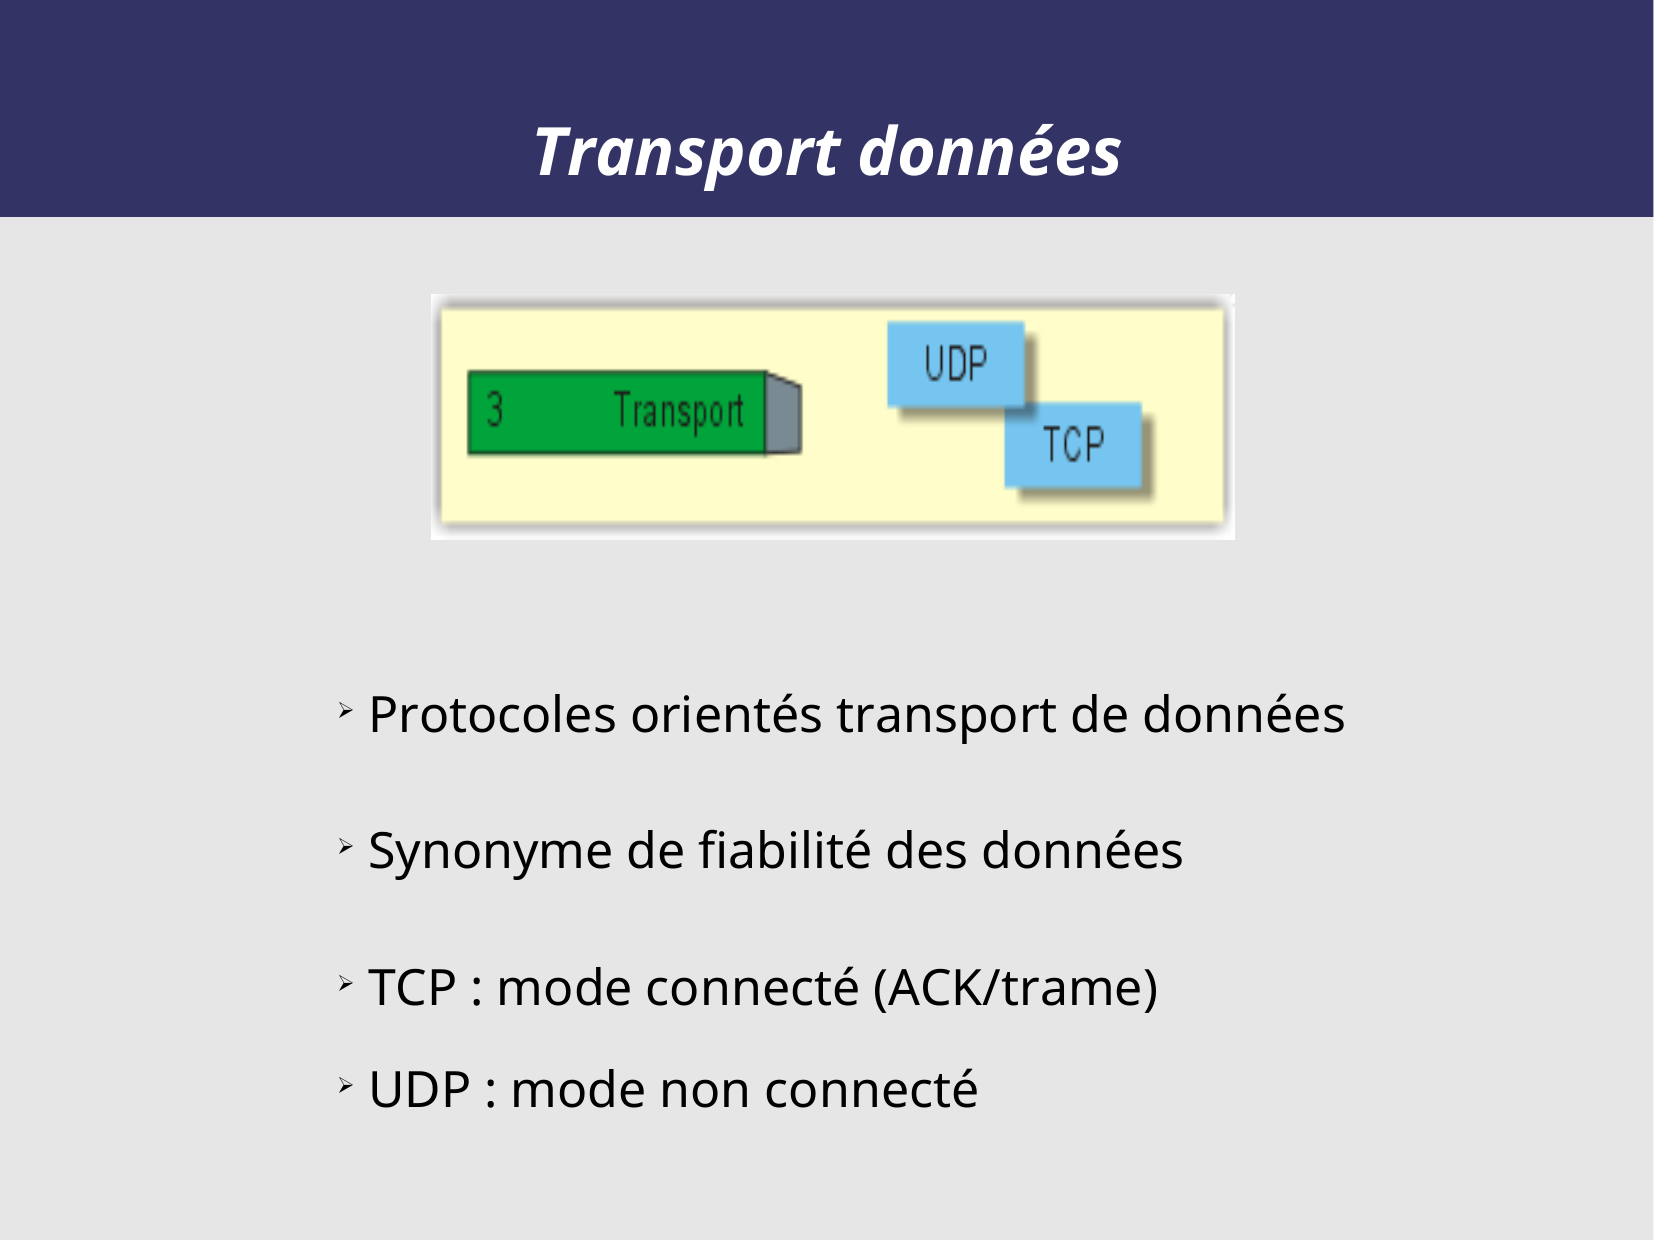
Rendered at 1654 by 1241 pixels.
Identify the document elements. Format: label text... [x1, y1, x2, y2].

title Transport données [121, 46, 1534, 254]
picture [431, 294, 1235, 541]
text_box Protocoles orientés transport de données Synonyme de fiabilité des données TCP : mode connecté (ACK/trame) UDP : mode non connecté [337, 610, 1494, 1117]
